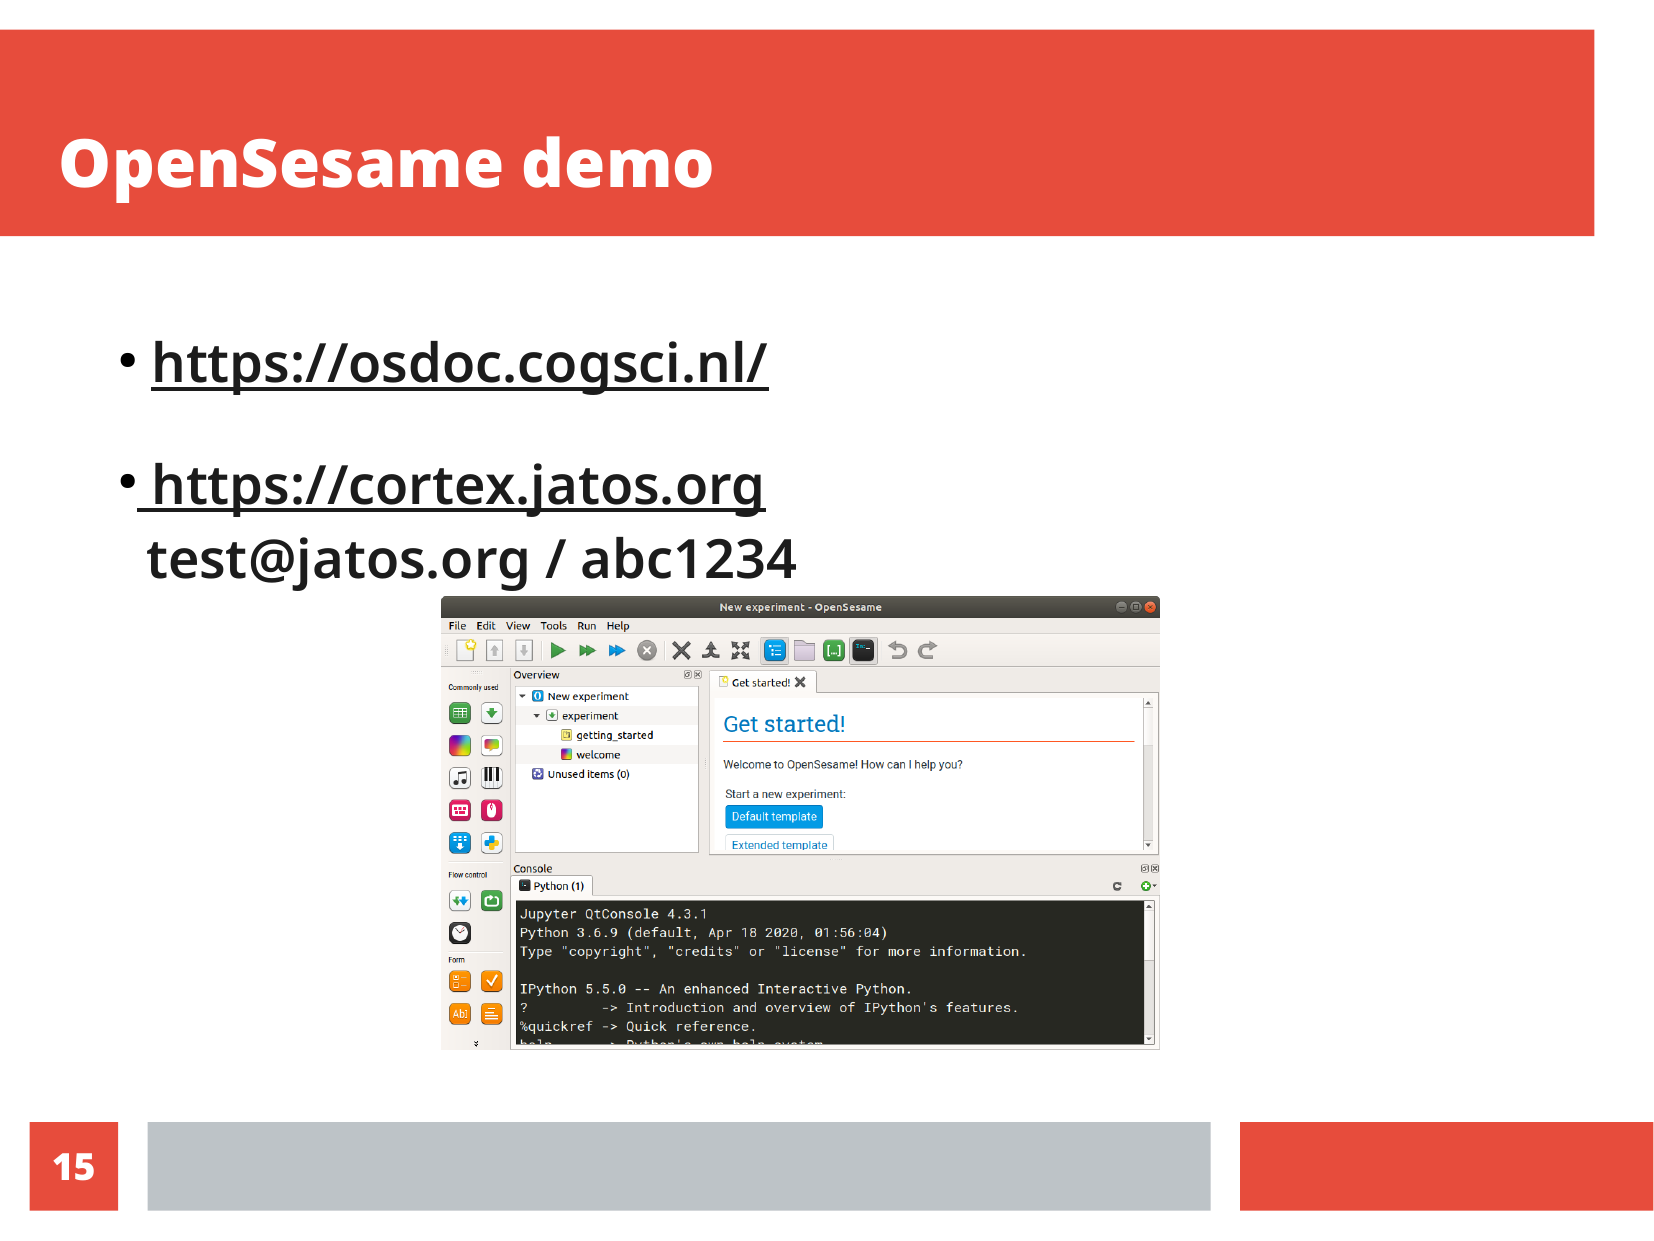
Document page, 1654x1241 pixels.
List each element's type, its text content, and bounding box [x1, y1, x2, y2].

title OpenSesame demo [59, 59, 1595, 207]
list https://osdoc.cogsci.nl/ https://cortex.jatos.org test@jatos.org / abc1234 [59, 324, 1565, 1093]
picture [441, 596, 1160, 1050]
